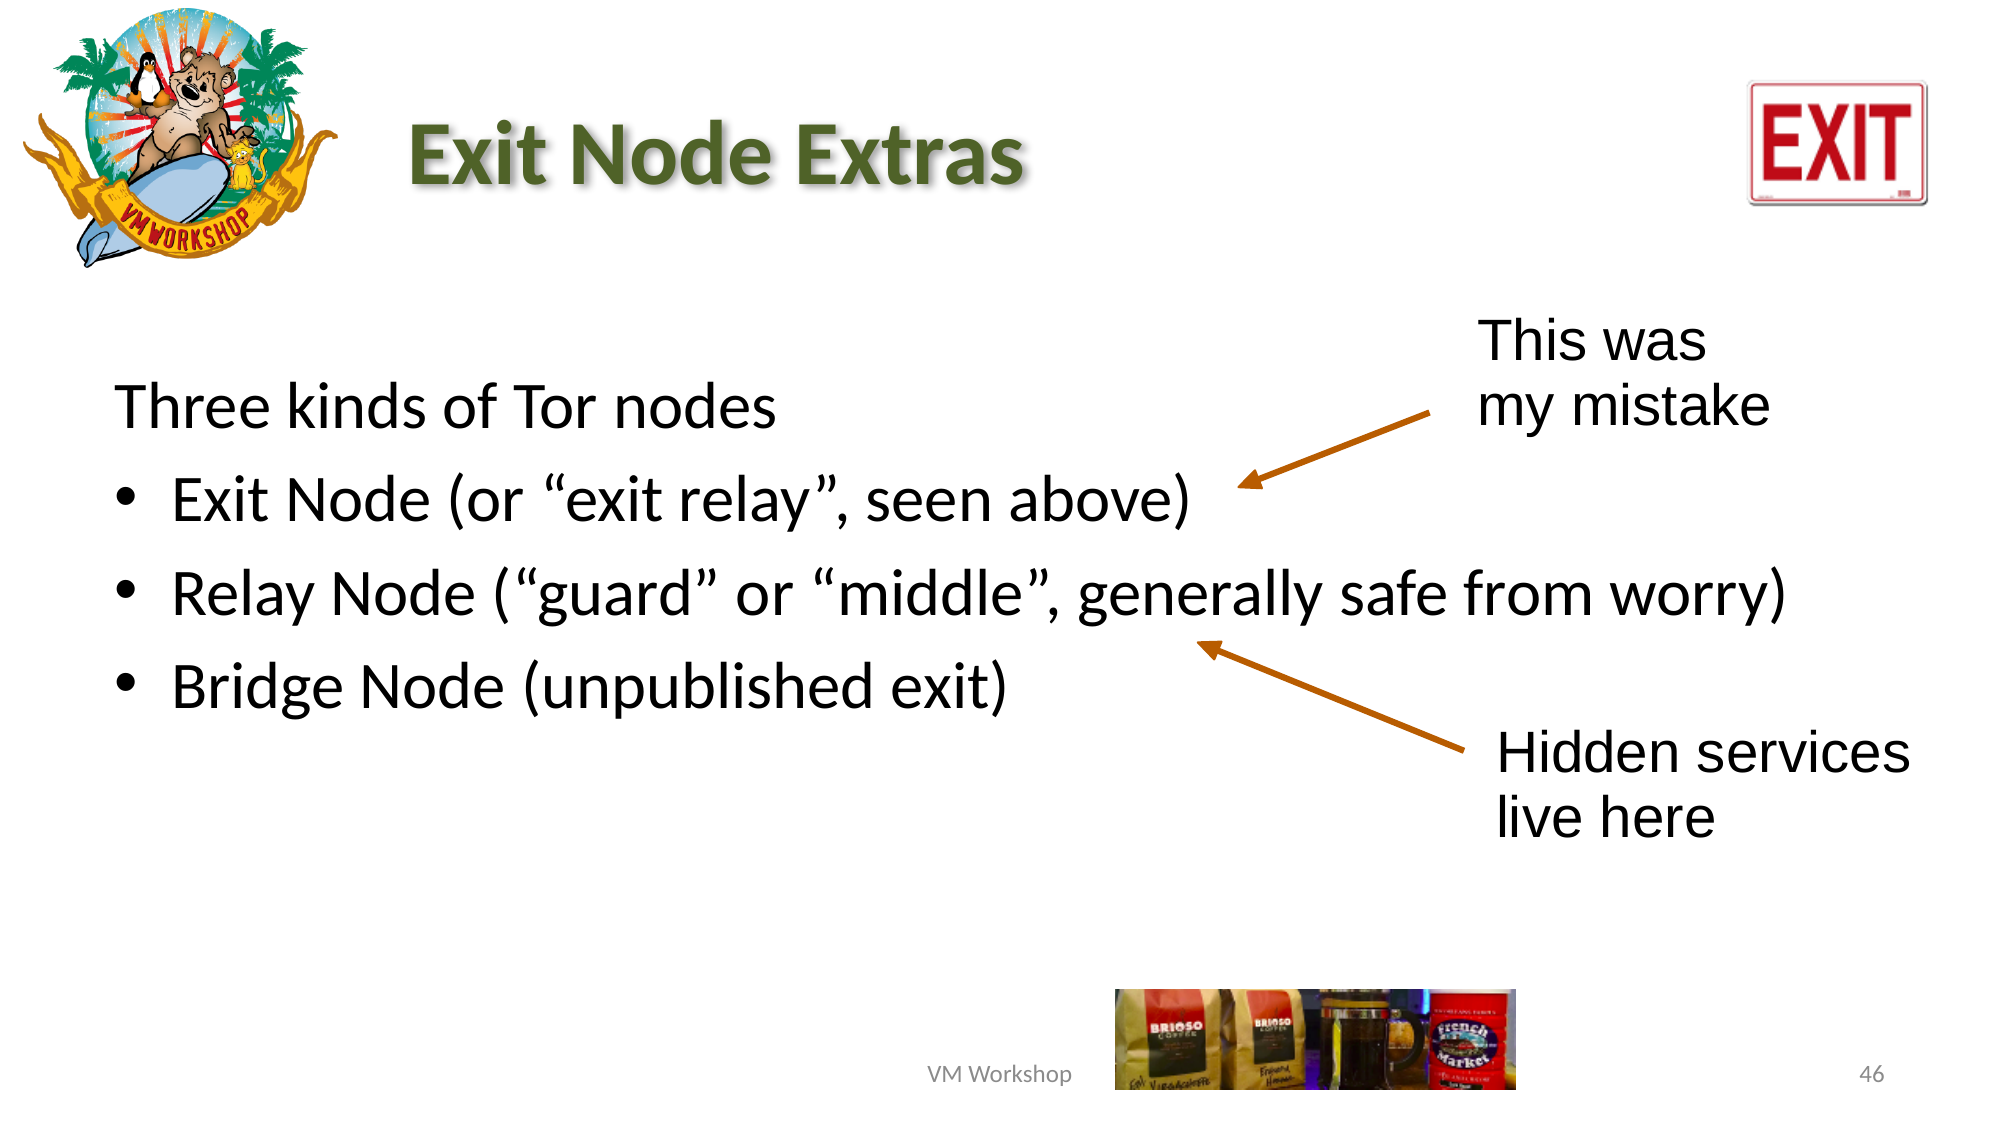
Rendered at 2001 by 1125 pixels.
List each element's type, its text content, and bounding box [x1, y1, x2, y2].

picture [1739, 44, 1936, 241]
text_box This was my mistake [1462, 299, 1932, 488]
list Three kinds of Tor nodes Exit Node (or “exit relay”, seen above) Relay Node (“guard” or “middle”, generally safe from worry) Bridge Node (unpublished exit) [99, 260, 1900, 1004]
picture [23, 8, 338, 269]
text_box Hidden services live here [1481, 712, 1988, 901]
title Exit Node Extras [392, 53, 1922, 242]
picture [1115, 1004, 1516, 1090]
